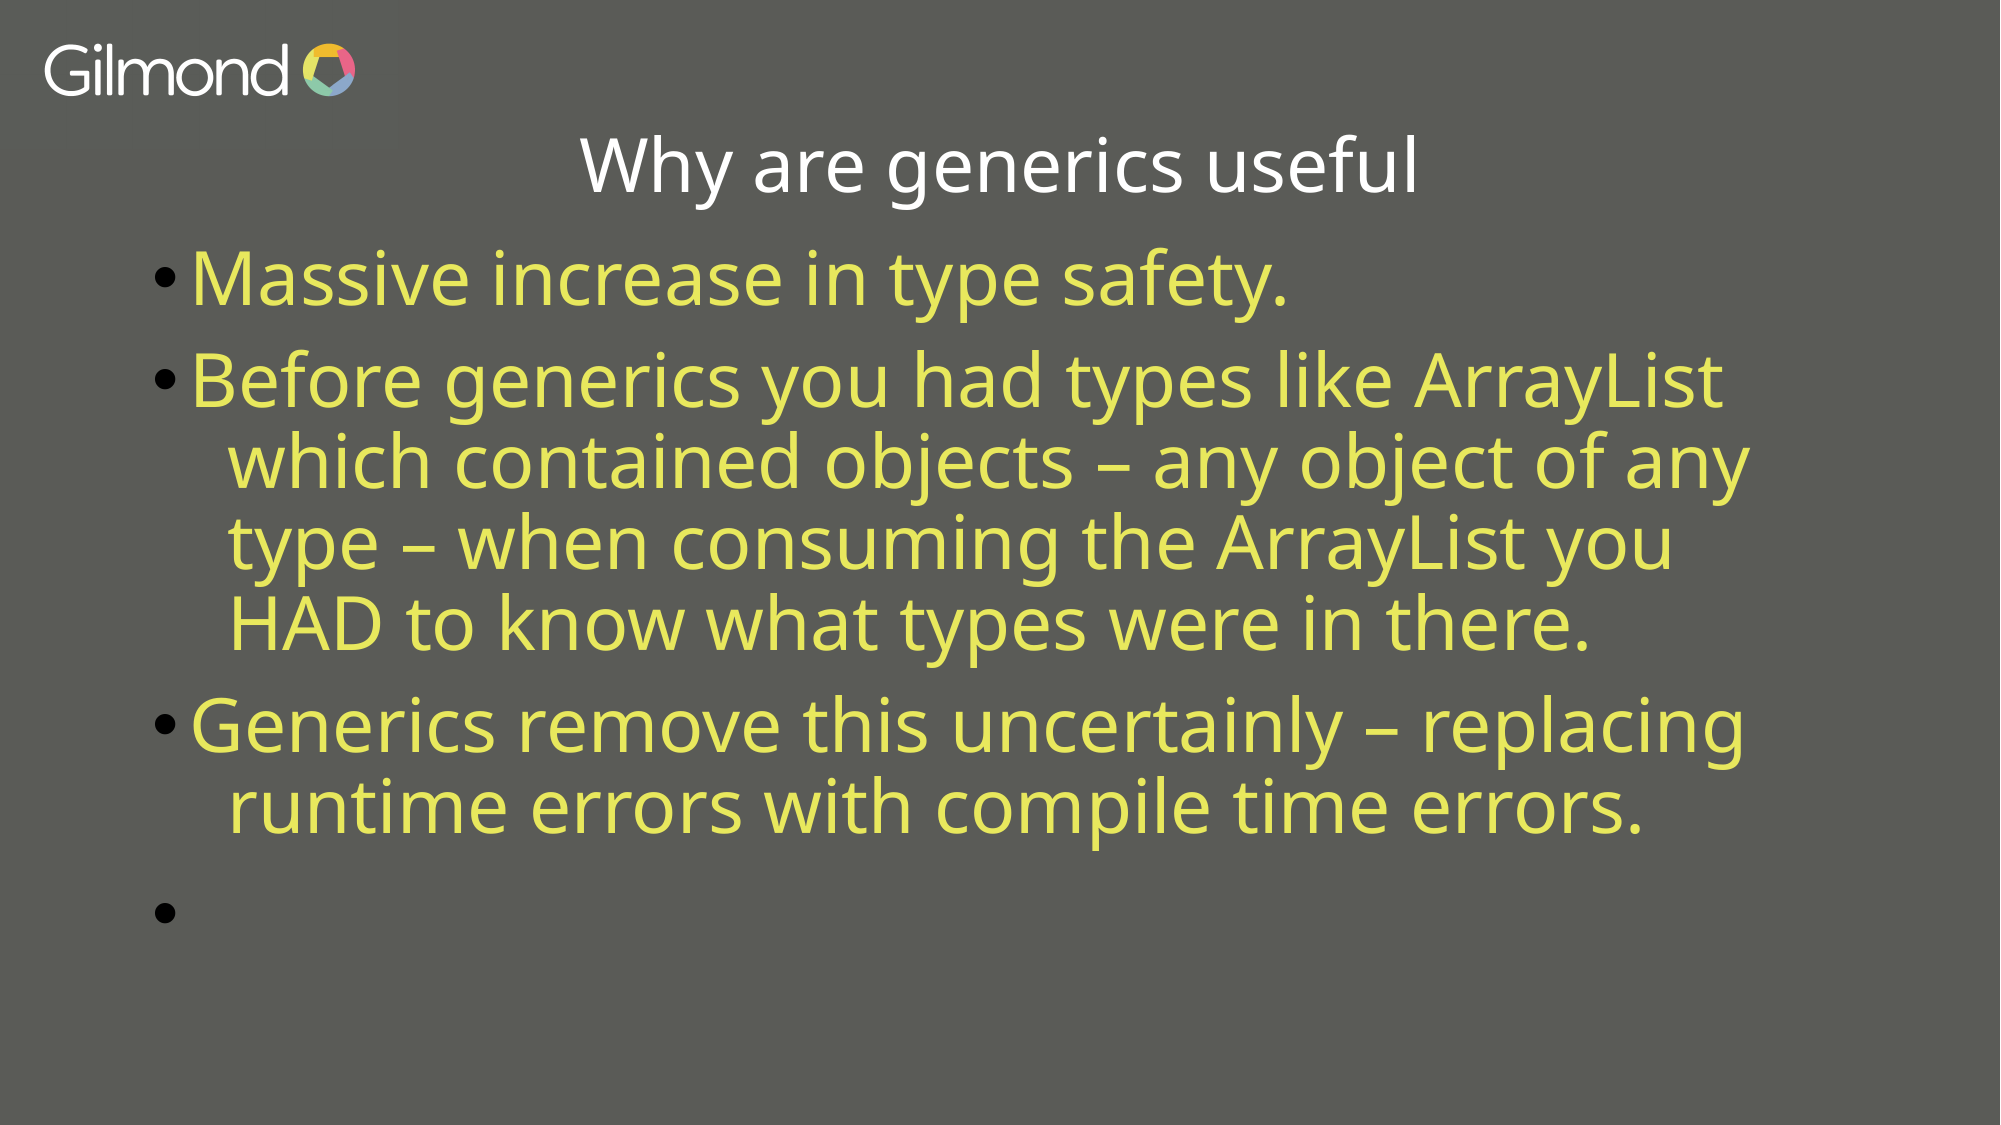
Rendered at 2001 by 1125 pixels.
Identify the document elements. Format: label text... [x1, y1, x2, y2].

title Why are generics useful [137, 59, 1863, 233]
picture [0, 0, 399, 149]
list Massive increase in type safety. Before generics you had types like ArrayList which contained objects – any object of any type – when consuming the ArrayList you HAD to know what types were in there. Generics remove this uncertainly – replacing runtime errors with compile time errors. [137, 233, 1863, 1053]
